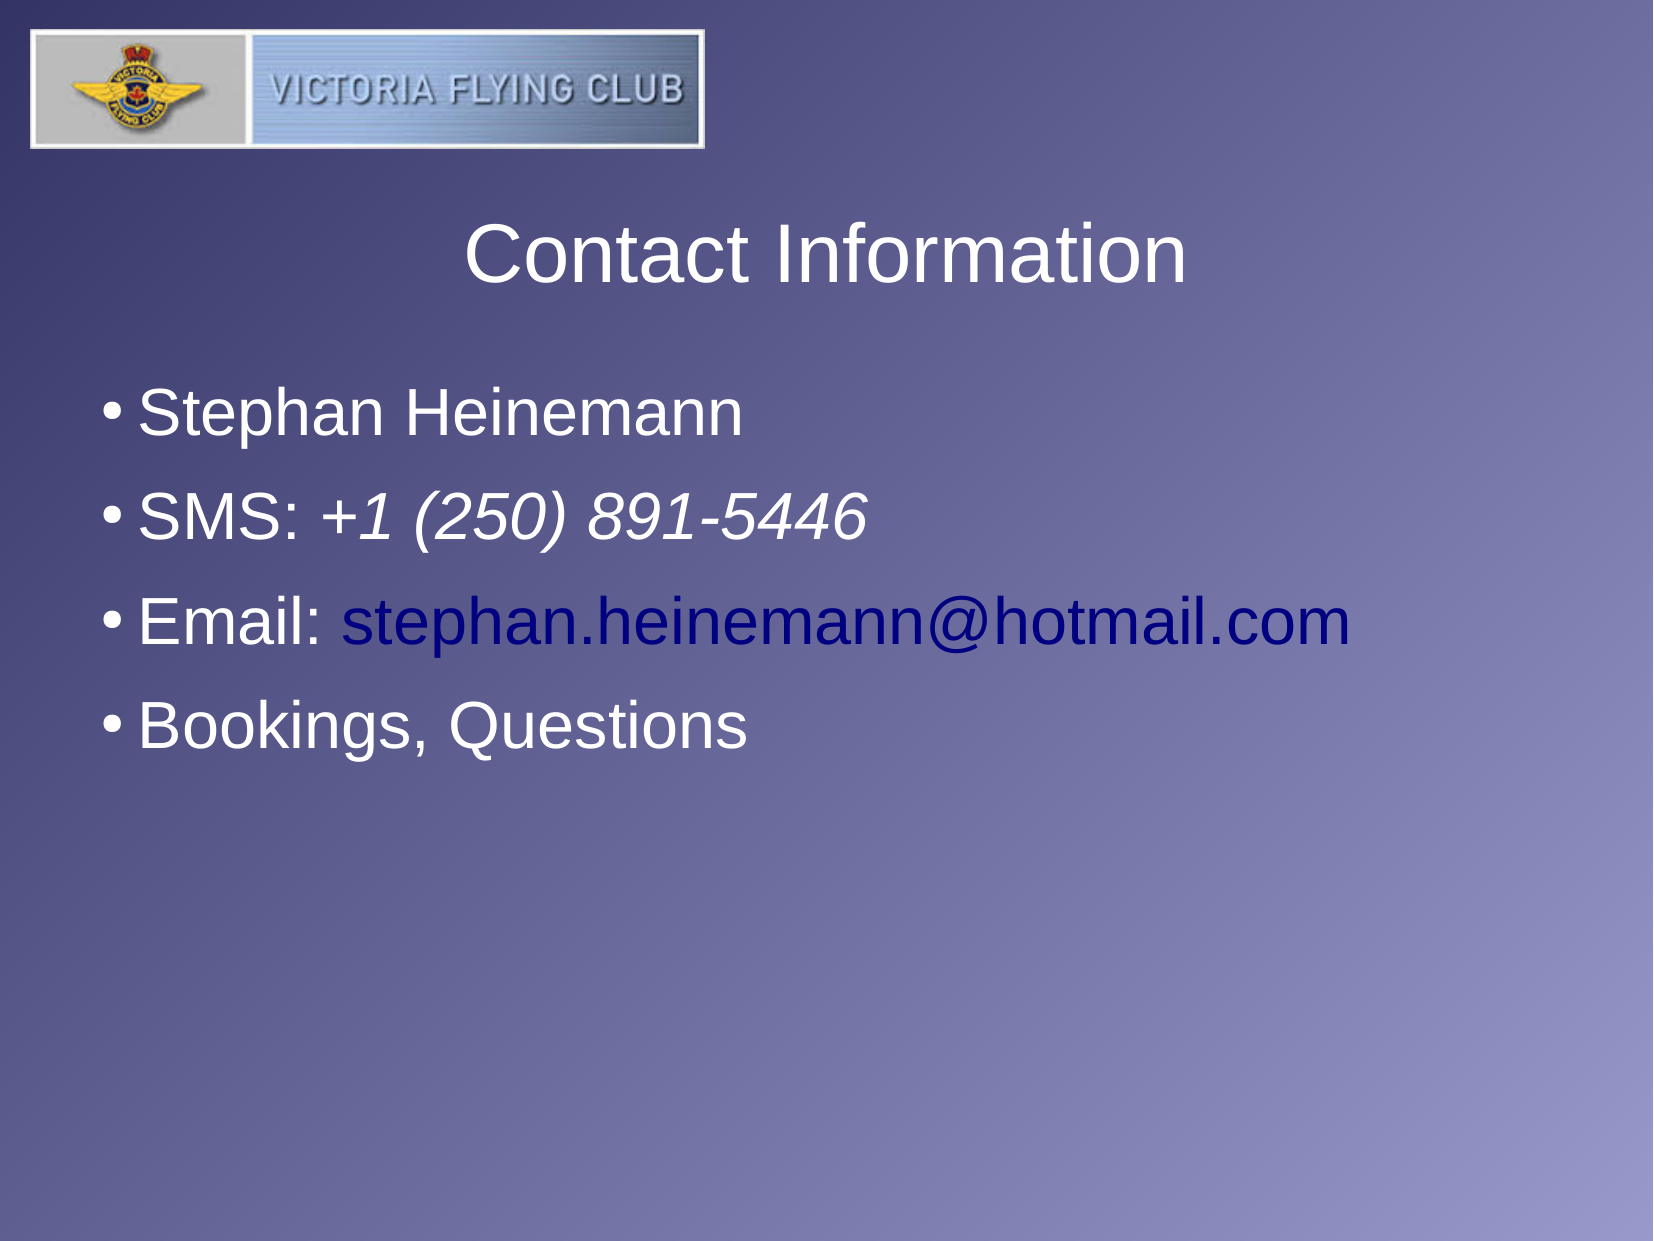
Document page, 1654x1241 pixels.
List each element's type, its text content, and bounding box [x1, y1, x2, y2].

title Contact Information [82, 150, 1571, 358]
picture [30, 29, 705, 149]
list Stephan Heinemann SMS: +1 (250) 891-5446 Email: stephan.heinemann@hotmail.com Bookings, Questions [82, 375, 1571, 1095]
